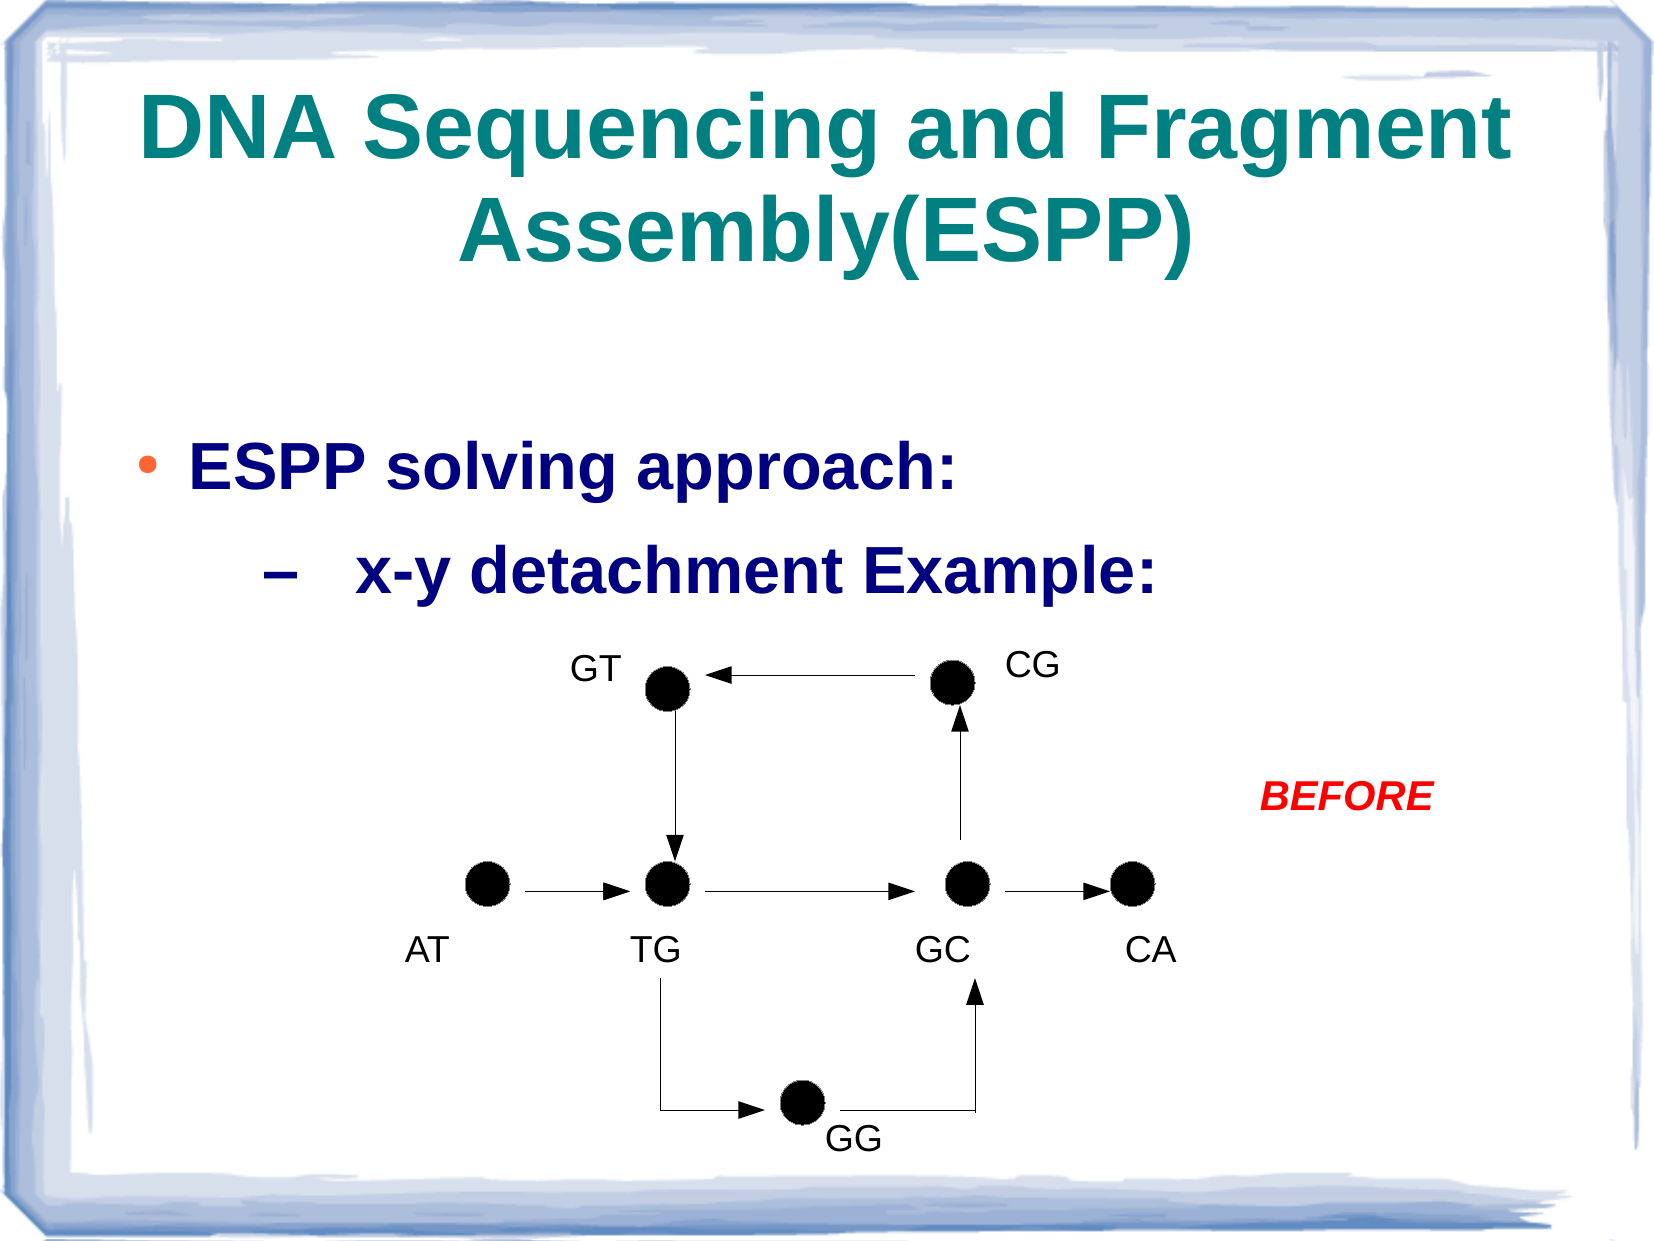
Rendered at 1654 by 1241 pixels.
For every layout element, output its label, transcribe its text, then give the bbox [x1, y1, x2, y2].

text_box [945, 861, 991, 907]
text_box GC [900, 921, 1006, 979]
text_box BEFORE [1245, 765, 1591, 827]
text_box [930, 660, 976, 706]
text_box [646, 666, 691, 712]
text_box TG [615, 921, 706, 979]
text_box [465, 861, 511, 907]
text_box CG [990, 636, 1096, 694]
text_box [1110, 861, 1156, 907]
text_box AT [390, 921, 466, 979]
picture [0, 0, 1654, 1241]
title DNA Sequencing and Fragment Assembly(ESPP) [82, 75, 1571, 283]
text_box CA [1110, 921, 1201, 979]
list ESPP solving approach: – x-y detachment Example: [118, 324, 1571, 1144]
text_box GT [555, 639, 646, 697]
text_box [780, 1080, 826, 1126]
text_box GG [810, 1110, 916, 1167]
text_box [645, 861, 691, 907]
